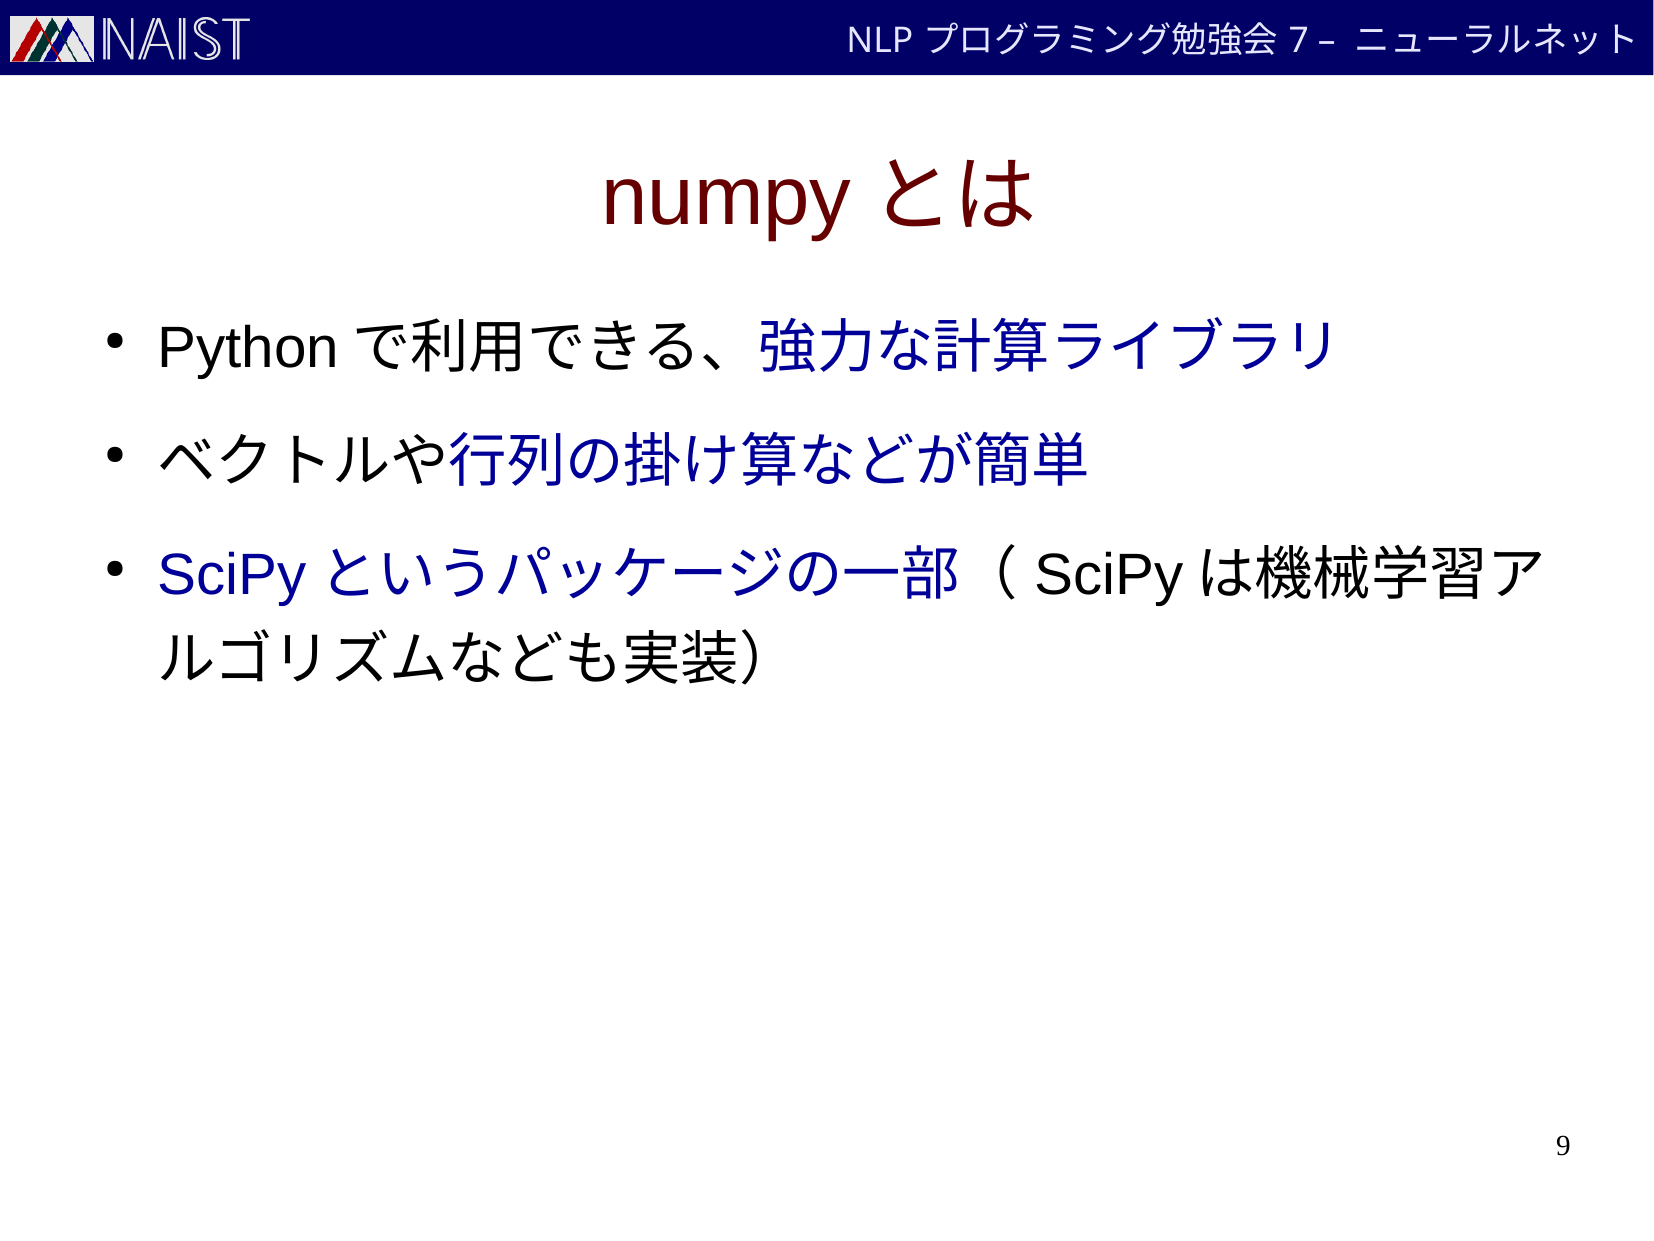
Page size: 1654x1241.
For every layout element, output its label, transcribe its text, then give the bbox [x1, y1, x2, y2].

title numpyとは [75, 92, 1564, 285]
list Pythonで利用できる、強力な計算ライブラリ ベクトルや行列の掛け算などが簡単 SciPyというパッケージの一部（SciPyは機械学習アルゴリズムなども実装） [86, 300, 1576, 1020]
picture [102, 17, 251, 60]
picture [10, 16, 94, 62]
